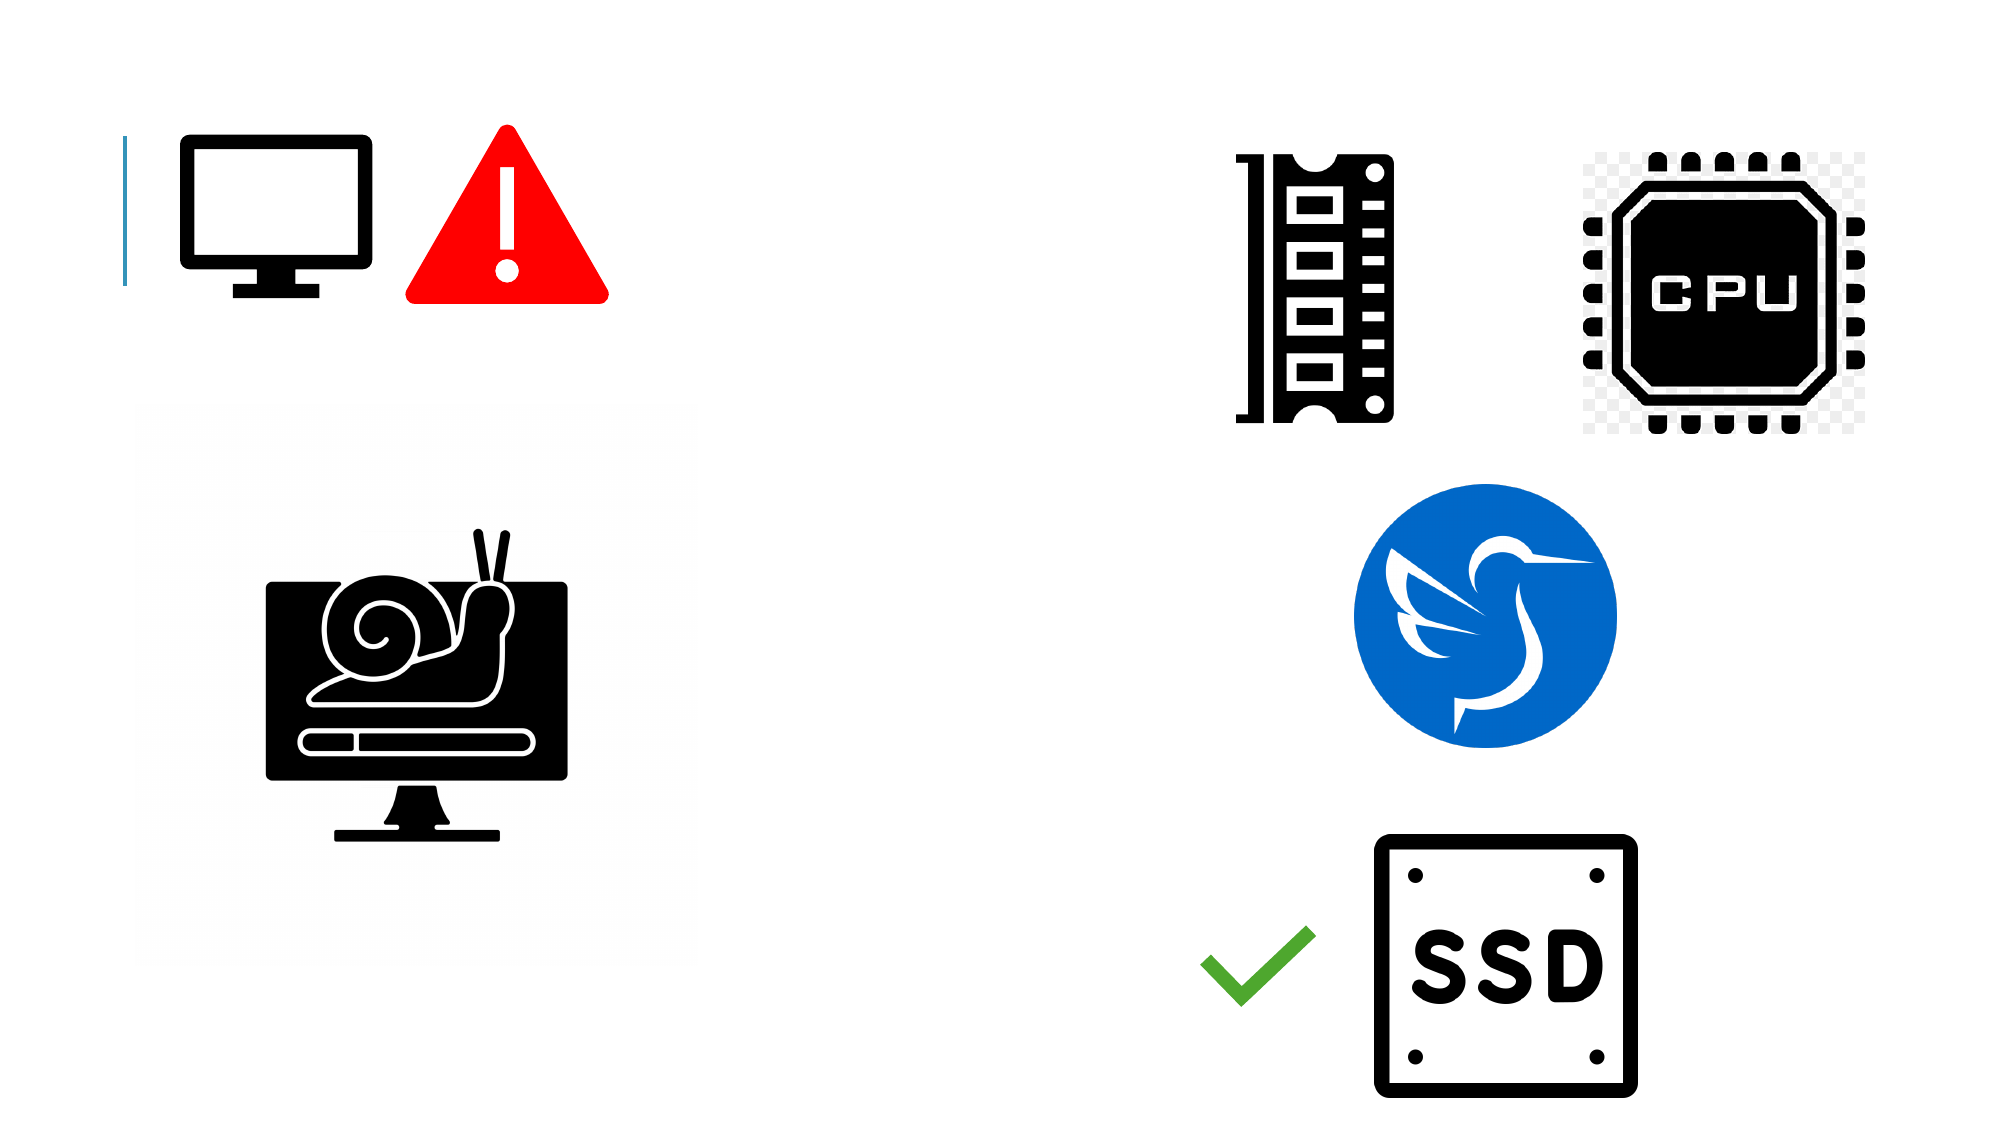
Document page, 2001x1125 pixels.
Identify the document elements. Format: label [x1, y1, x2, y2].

picture [1583, 152, 1865, 435]
picture [1152, 126, 1486, 461]
picture [1197, 904, 1320, 1027]
picture [159, 99, 622, 334]
picture [1374, 834, 1638, 1098]
picture [1354, 484, 1617, 748]
picture [135, 404, 698, 966]
